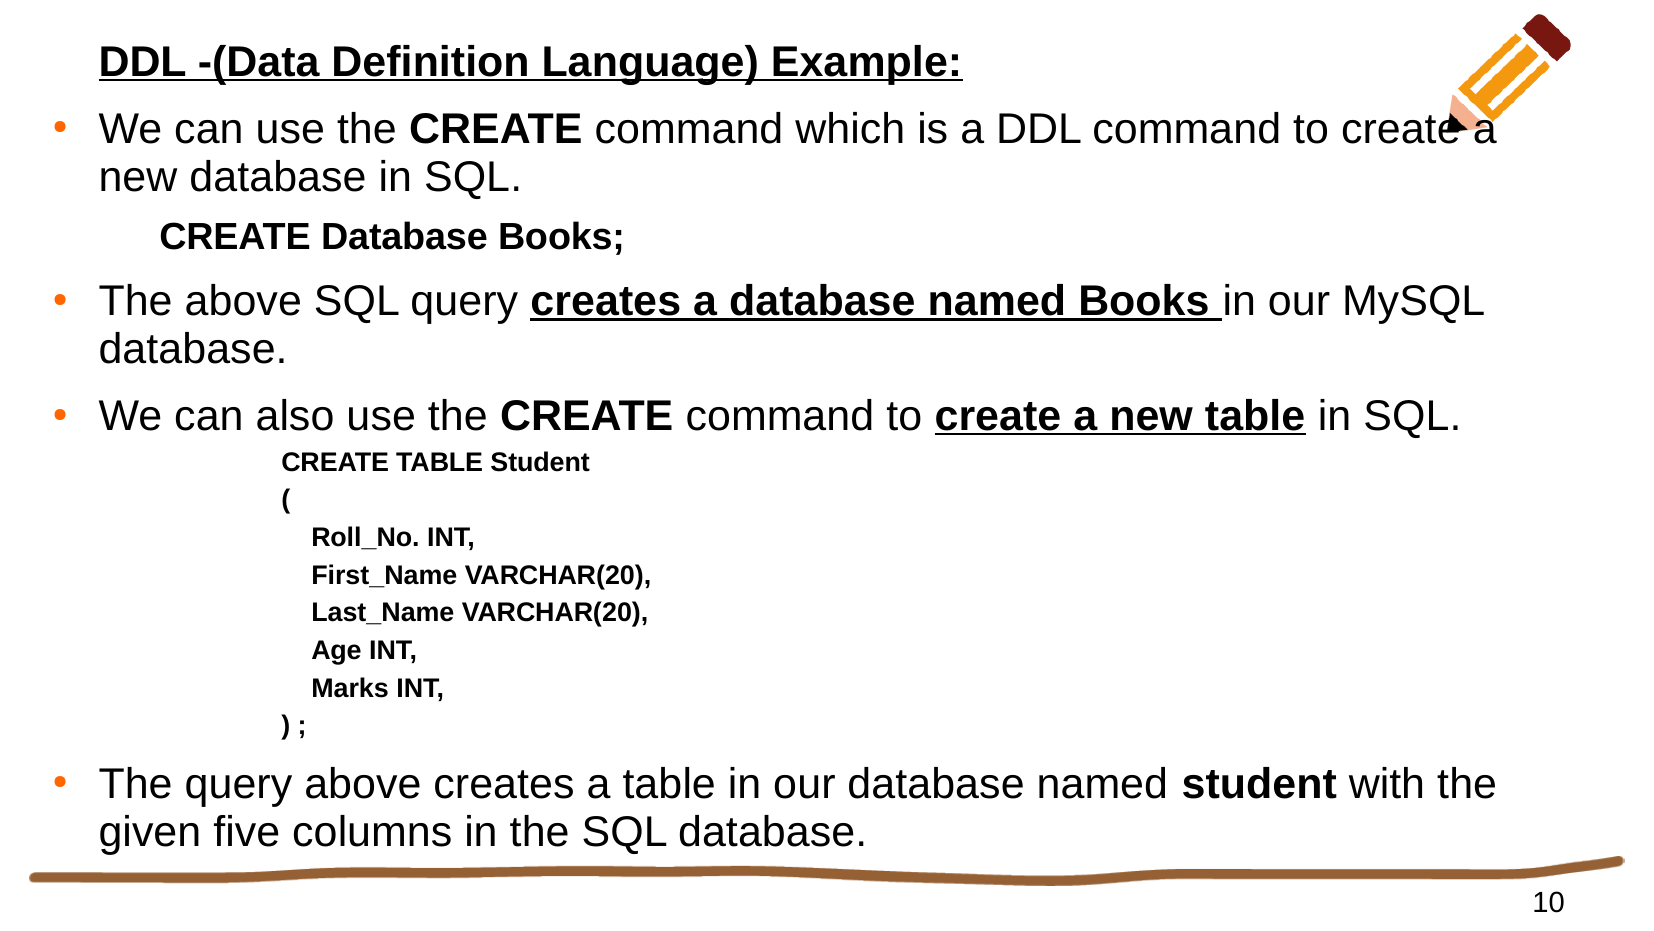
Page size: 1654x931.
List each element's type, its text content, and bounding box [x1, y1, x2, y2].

list DDL -(Data Definition Language) Example: We can use the CREATE command which is a DDL command to create a new database in SQL. CREATE Database Books; The above SQL query creates a database named Books in our MySQL database. We can also use the CREATE command to create a new table in SQL. CREATE TABLE Student ( Roll_No. INT, First_Name VARCHAR(20), Last_Name VARCHAR(20), Age INT, Marks INT, ) ; The query above creates a table in our database named student with the given five columns in the SQL database. [37, 37, 1538, 857]
picture [1446, 14, 1571, 133]
picture [29, 856, 1625, 886]
